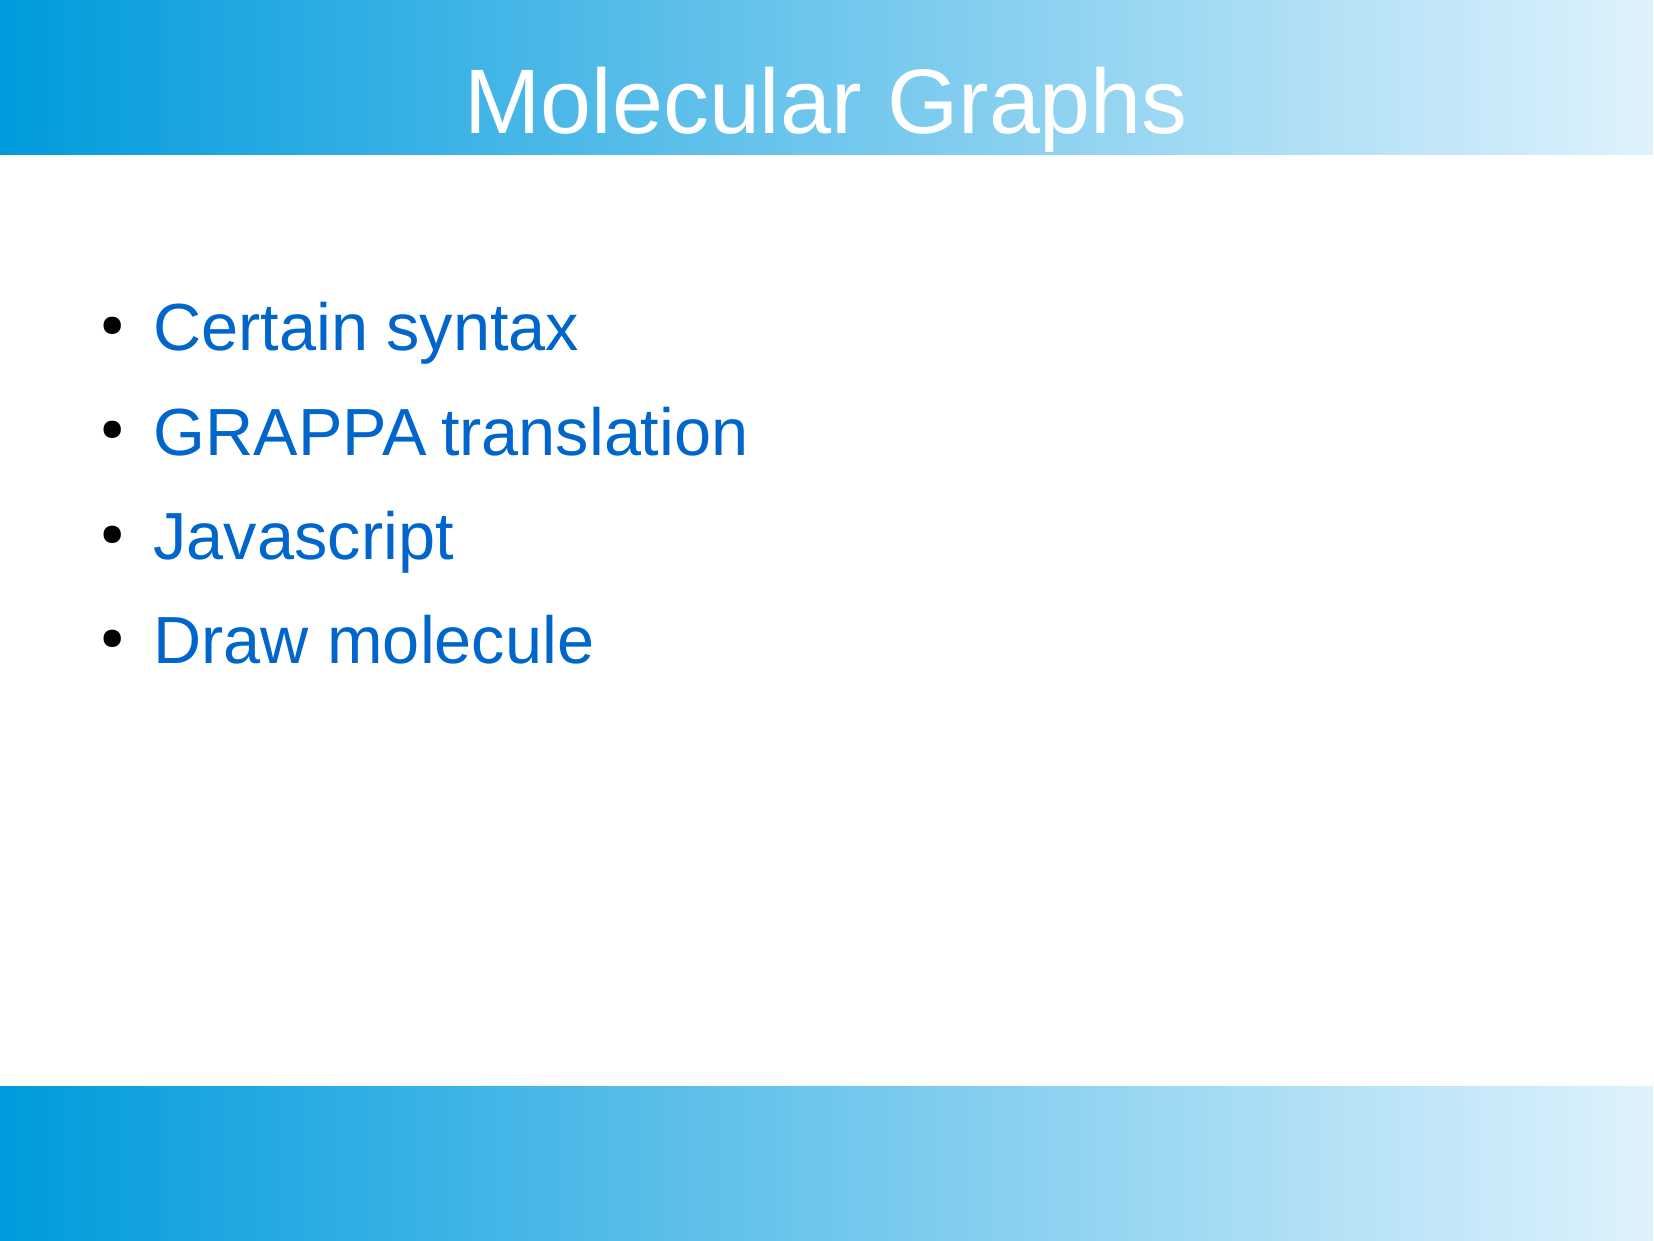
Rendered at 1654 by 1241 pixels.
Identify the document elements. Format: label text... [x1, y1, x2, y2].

title Molecular Graphs [82, 49, 1571, 155]
list Certain syntax GRAPPA translation Javascript Draw molecule [82, 290, 1571, 1010]
